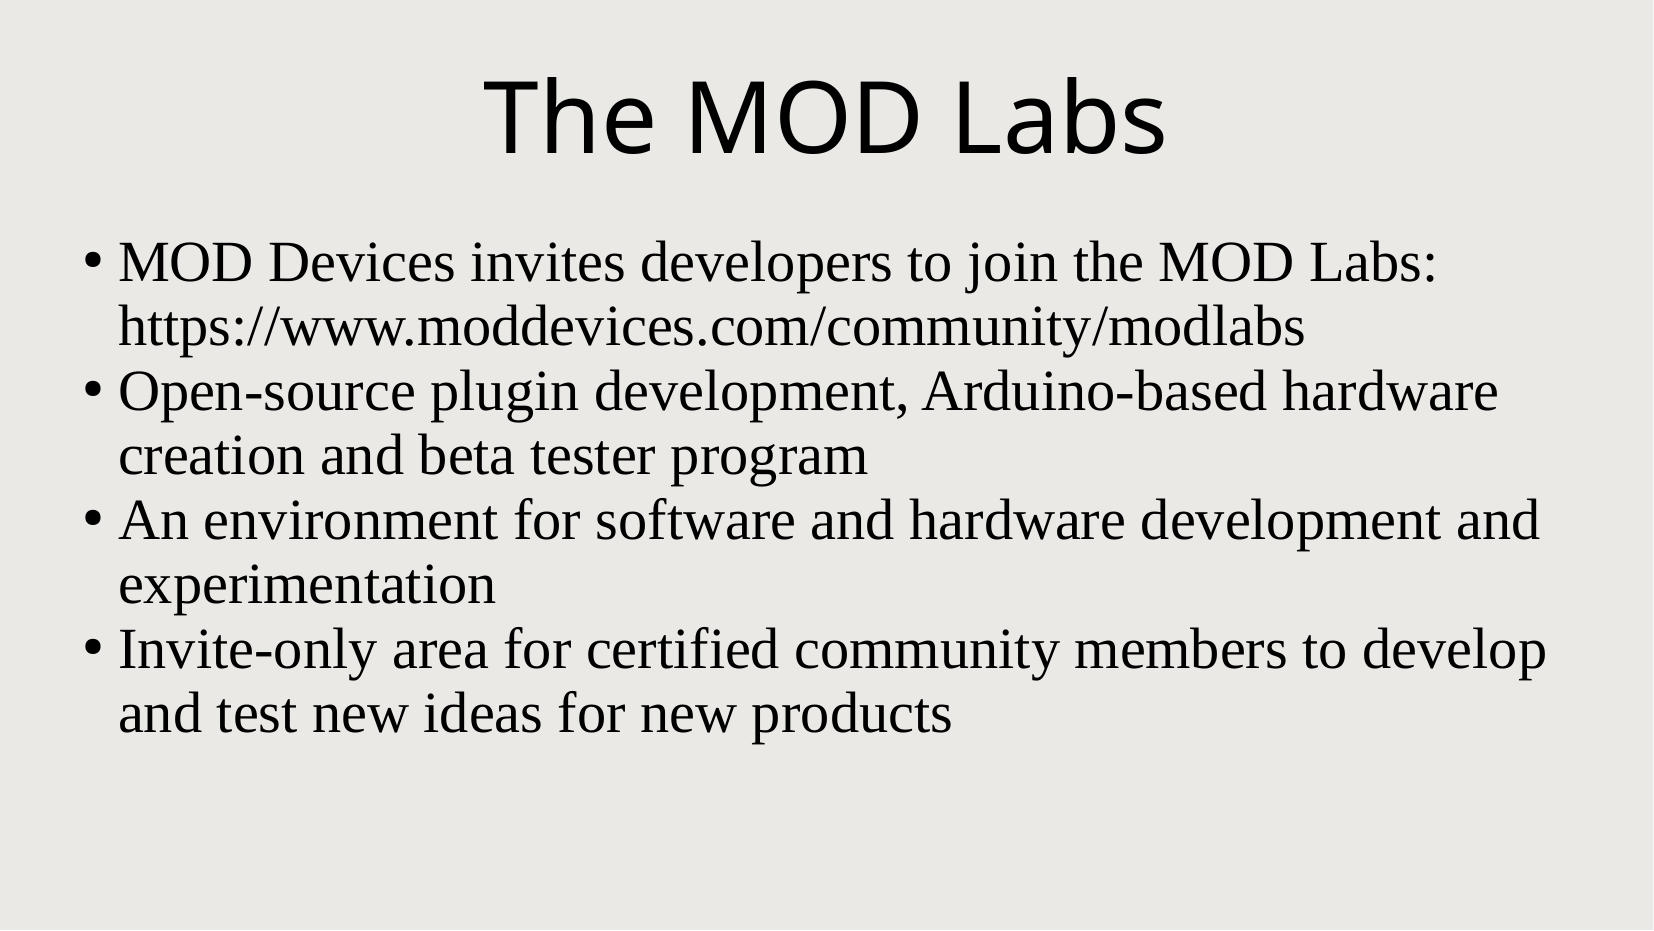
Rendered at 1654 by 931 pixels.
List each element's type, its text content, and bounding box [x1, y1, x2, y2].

title The MOD Labs [82, 37, 1571, 193]
subtitle MOD Devices invites developers to join the MOD Labs: https://www.moddevices.com/community/modlabs Open-source plugin development, Arduino-based hardware creation and beta tester program An environment for software and hardware development and experimentation Invite-only area for certified community members to develop and test new ideas for new products [82, 217, 1571, 758]
